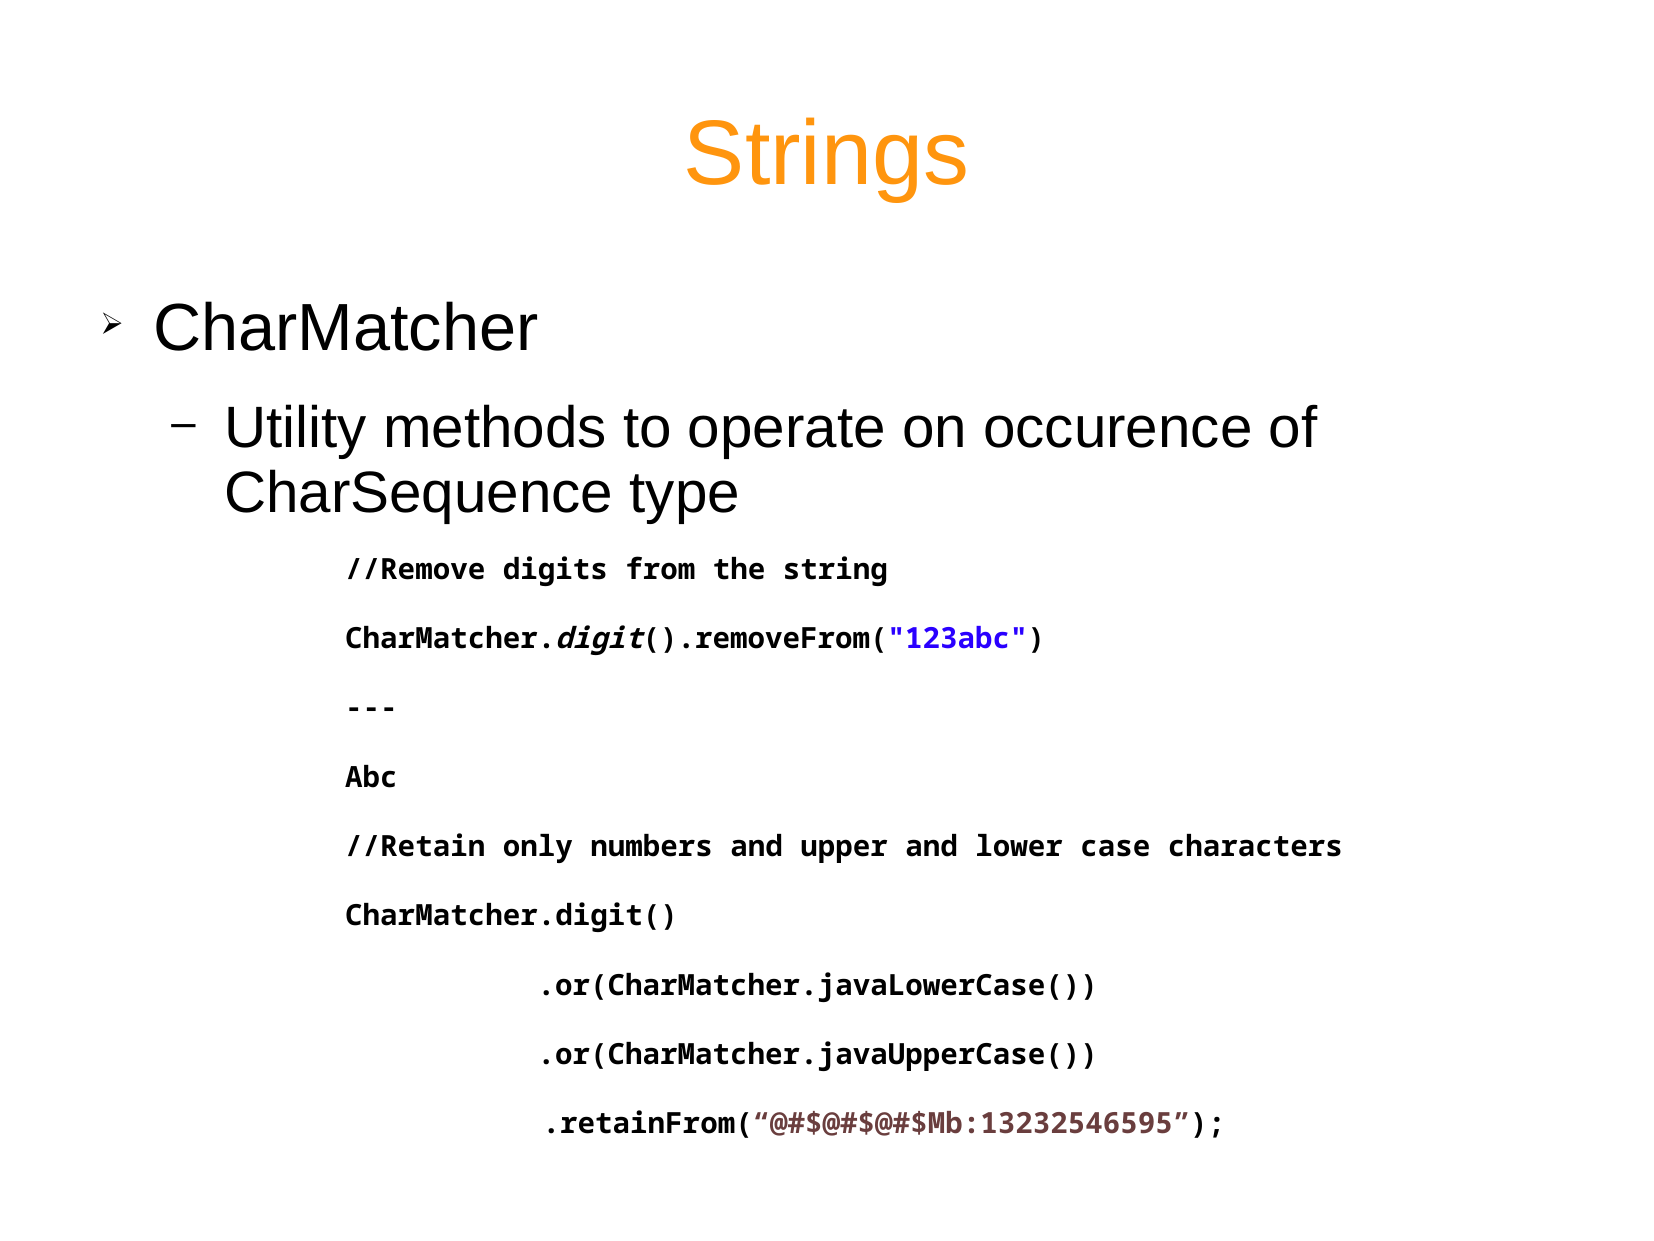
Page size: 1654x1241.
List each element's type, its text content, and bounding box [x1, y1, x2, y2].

list CharMatcher Utility methods to operate on occurence of CharSequence type //Remove digits from the string CharMatcher.digit().removeFrom("123abc") --- Abc //Retain only numbers and upper and lower case characters CharMatcher.digit() .or(CharMatcher.javaLowerCase()) .or(CharMatcher.javaUpperCase()) .retainFrom(“@#$@#$@#$Mb:13232546595”); [82, 290, 1571, 1010]
title Strings [82, 49, 1571, 257]
